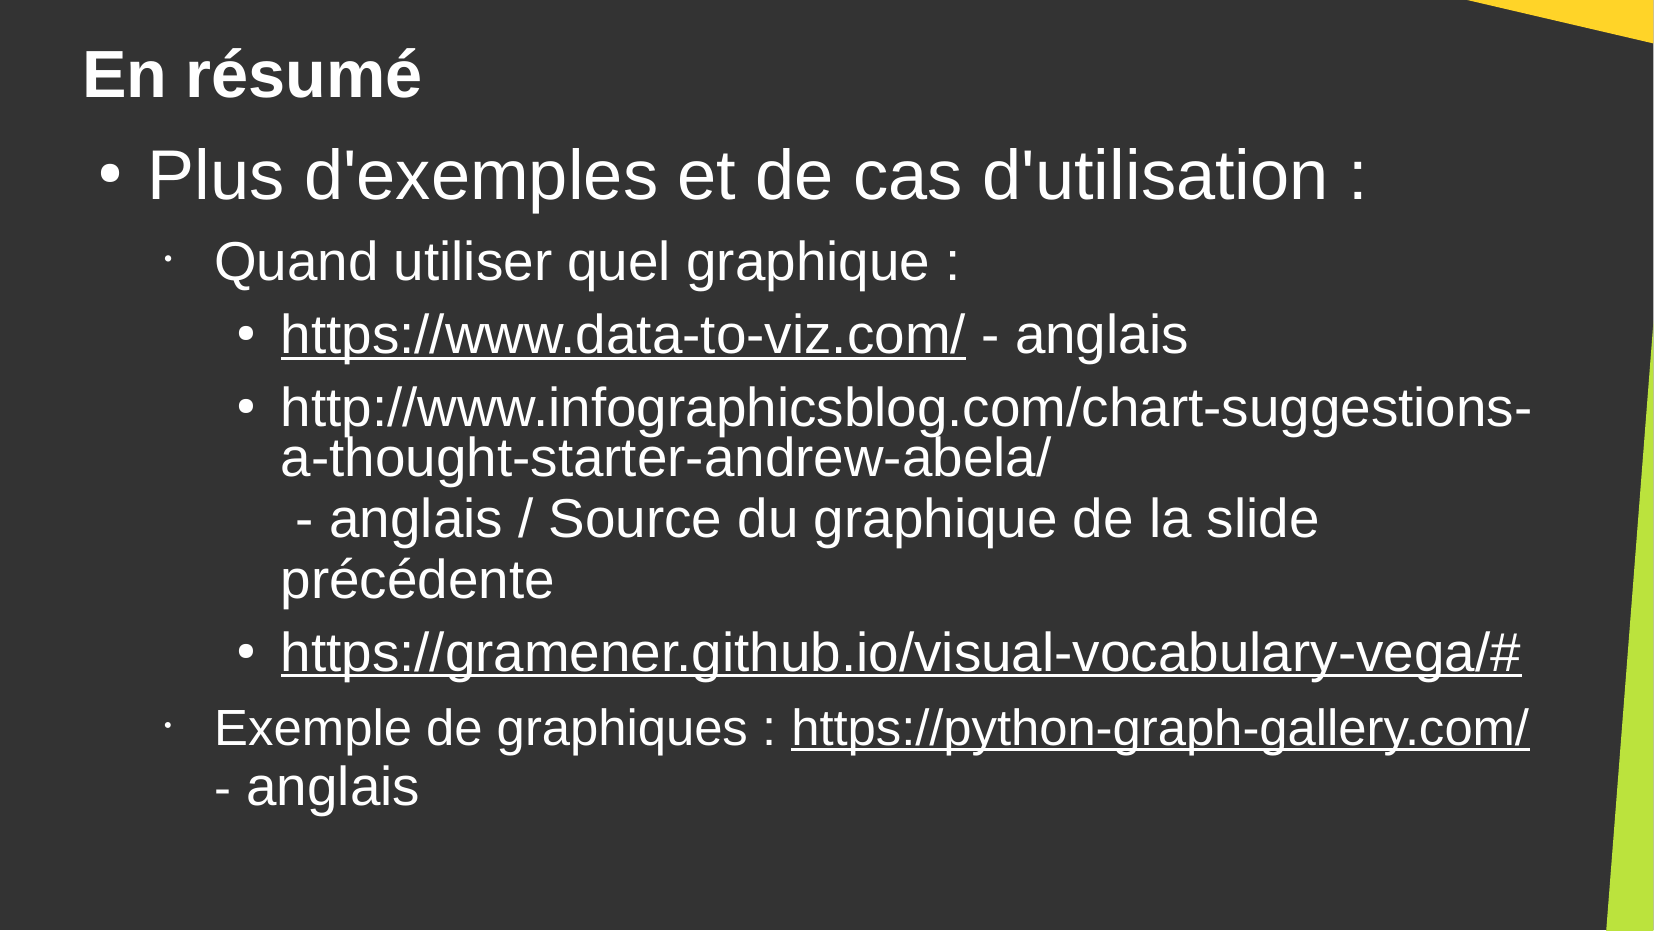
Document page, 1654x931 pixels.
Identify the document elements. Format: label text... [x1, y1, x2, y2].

title En résumé [82, 37, 1571, 115]
text_box [1606, 314, 1654, 931]
list Plus d'exemples et de cas d'utilisation : Quand utiliser quel graphique : https://www.data-to-viz.com/ - anglais http://www.infographicsblog.com/chart-suggestions-a-thought-starter-andrew-abela/ - anglais / Source du graphique de la slide précédente https://gramener.github.io/visual-vocabulary-vega/# Exemple de graphiques : https://python-graph-gallery.com/ - anglais [80, 135, 1560, 768]
text_box [1467, 0, 1654, 44]
